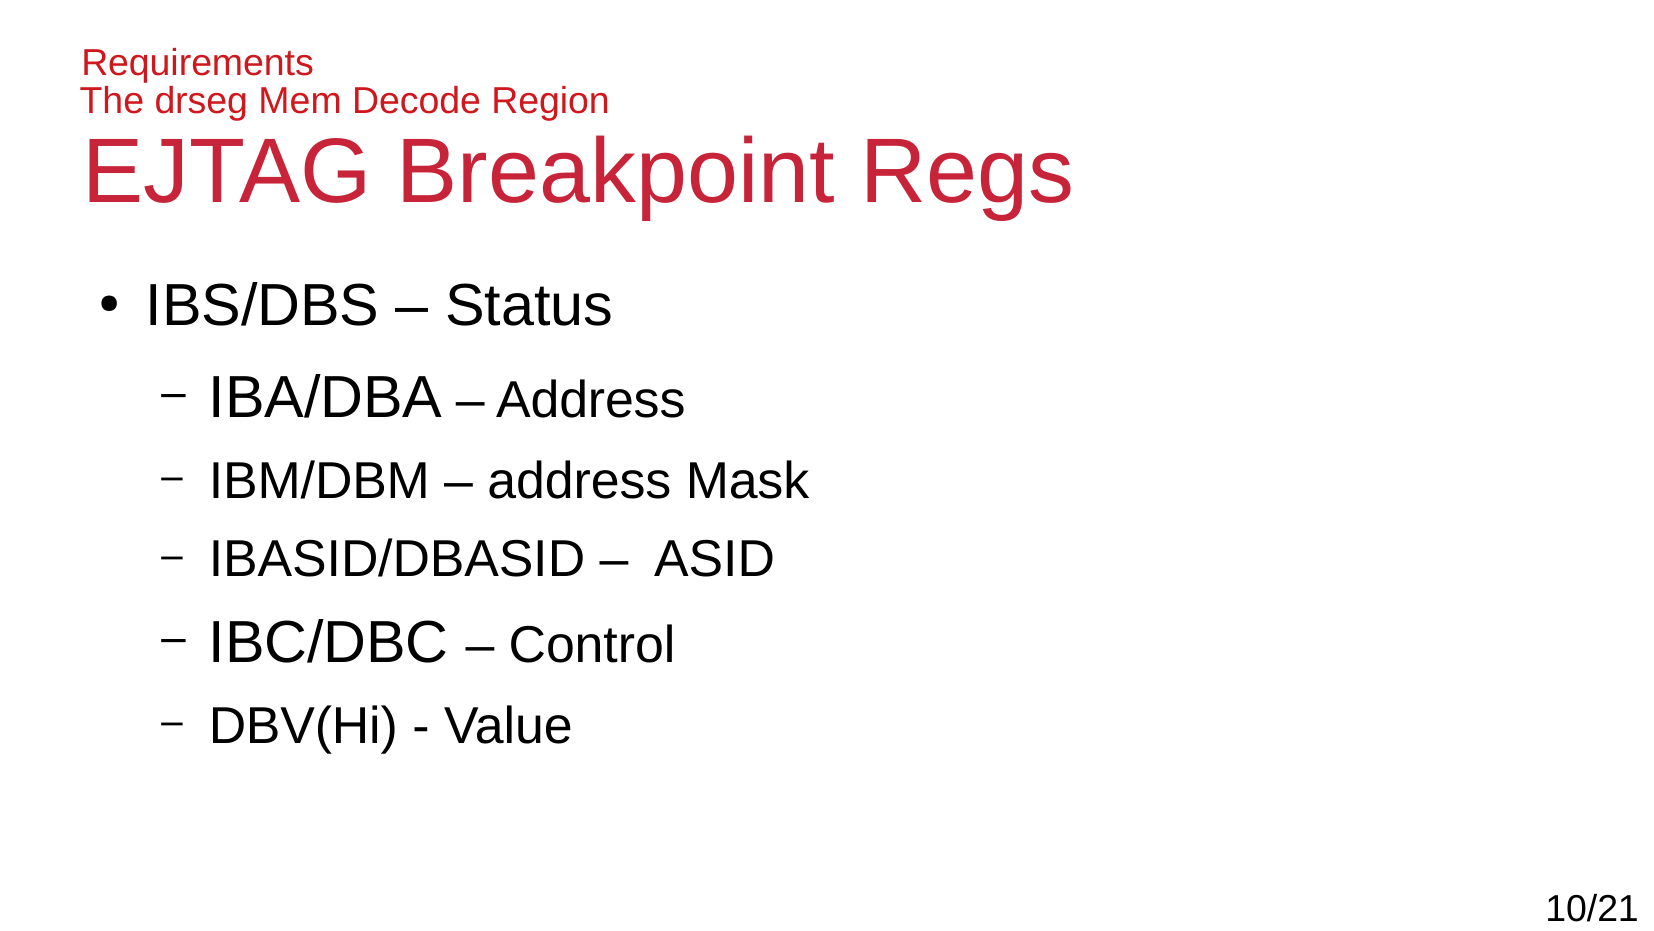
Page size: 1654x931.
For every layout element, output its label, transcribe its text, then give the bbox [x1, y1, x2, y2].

text_box The drseg Mem Decode Region [64, 72, 631, 158]
title EJTAG Breakpoint Regs [82, 92, 1571, 249]
list IBS/DBS – Status IBA/DBA – Address IBM/DBM – address Mask IBASID/DBASID – ASID IBC/DBC – Control DBV(Hi) - Value [82, 271, 1571, 758]
text_box Requirements [66, 33, 329, 84]
